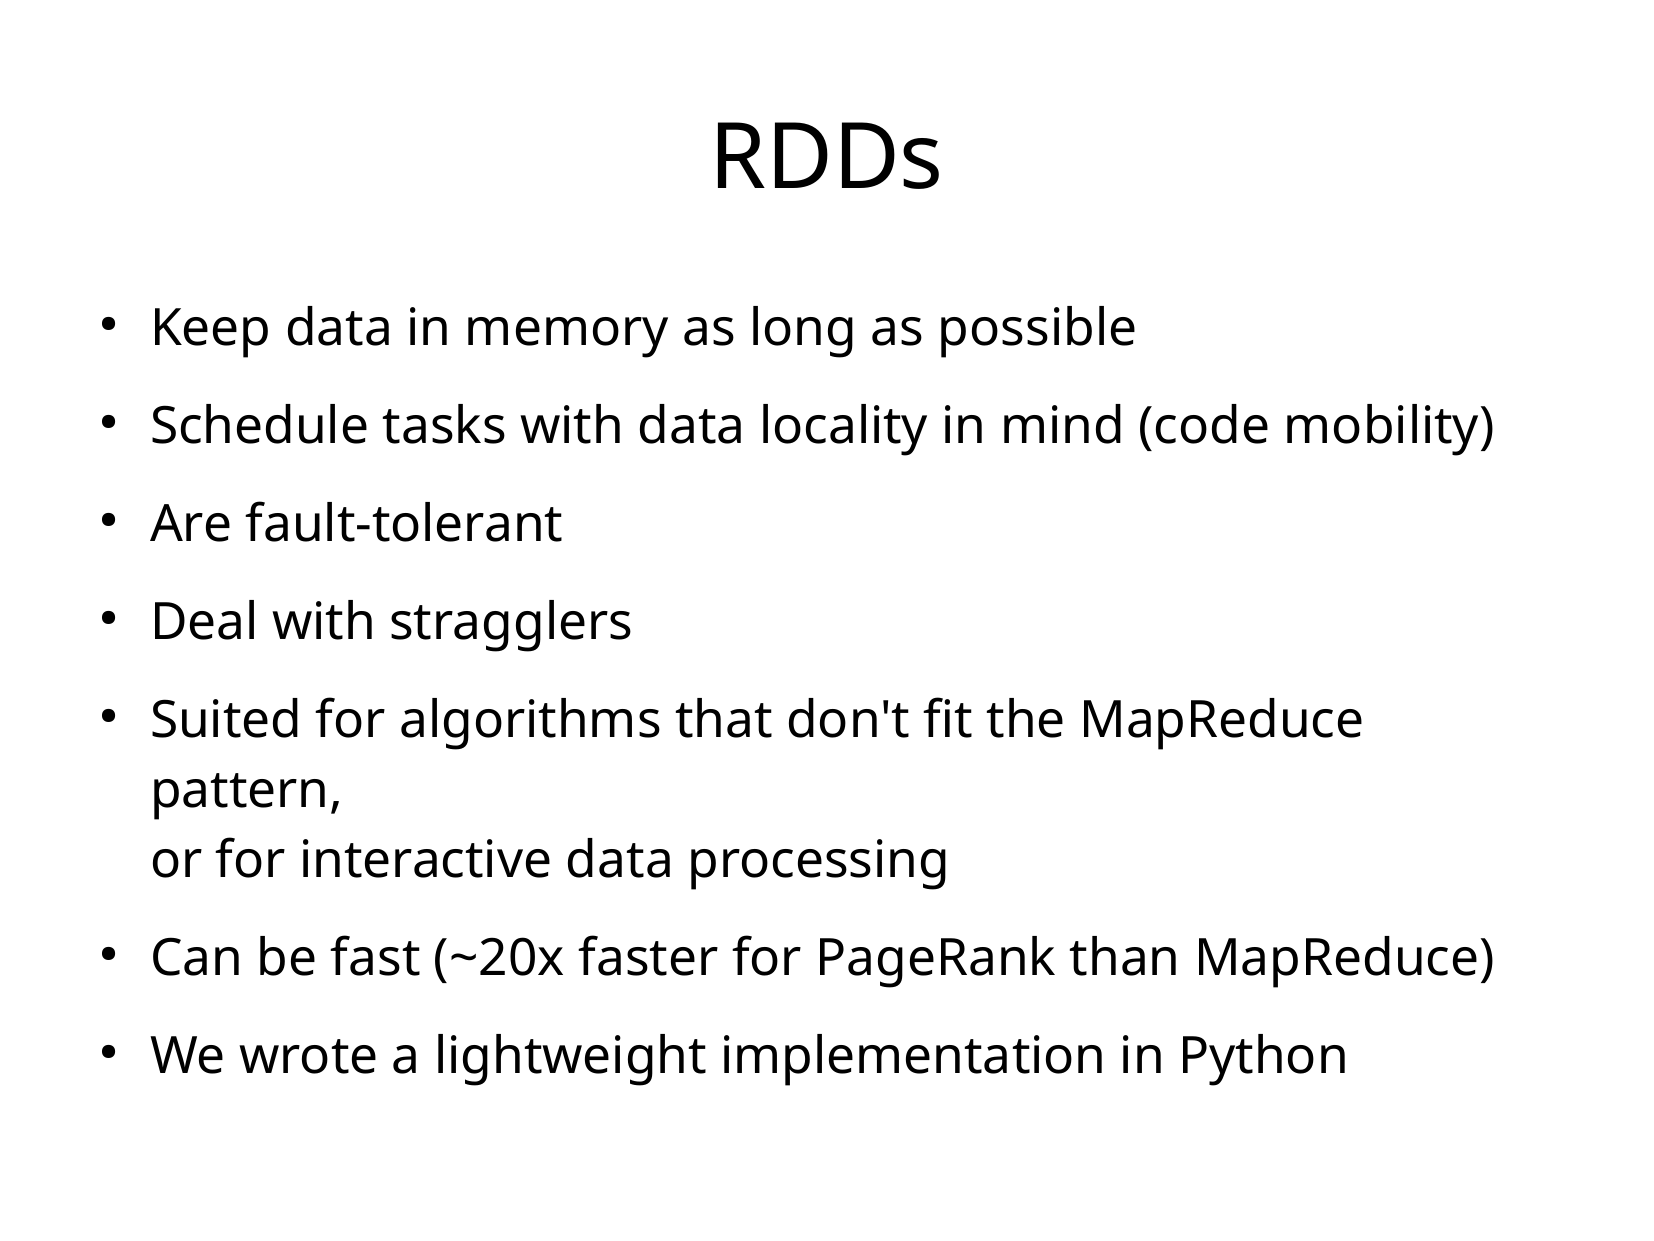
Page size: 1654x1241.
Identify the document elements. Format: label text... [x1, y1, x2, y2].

list Keep data in memory as long as possible Schedule tasks with data locality in mind (code mobility) Are fault-tolerant Deal with stragglers Suited for algorithms that don't fit the MapReduce pattern, or for interactive data processing Can be fast (~20x faster for PageRank than MapReduce) We wrote a lightweight implementation in Python [82, 290, 1538, 1186]
title RDDs [82, 49, 1571, 257]
